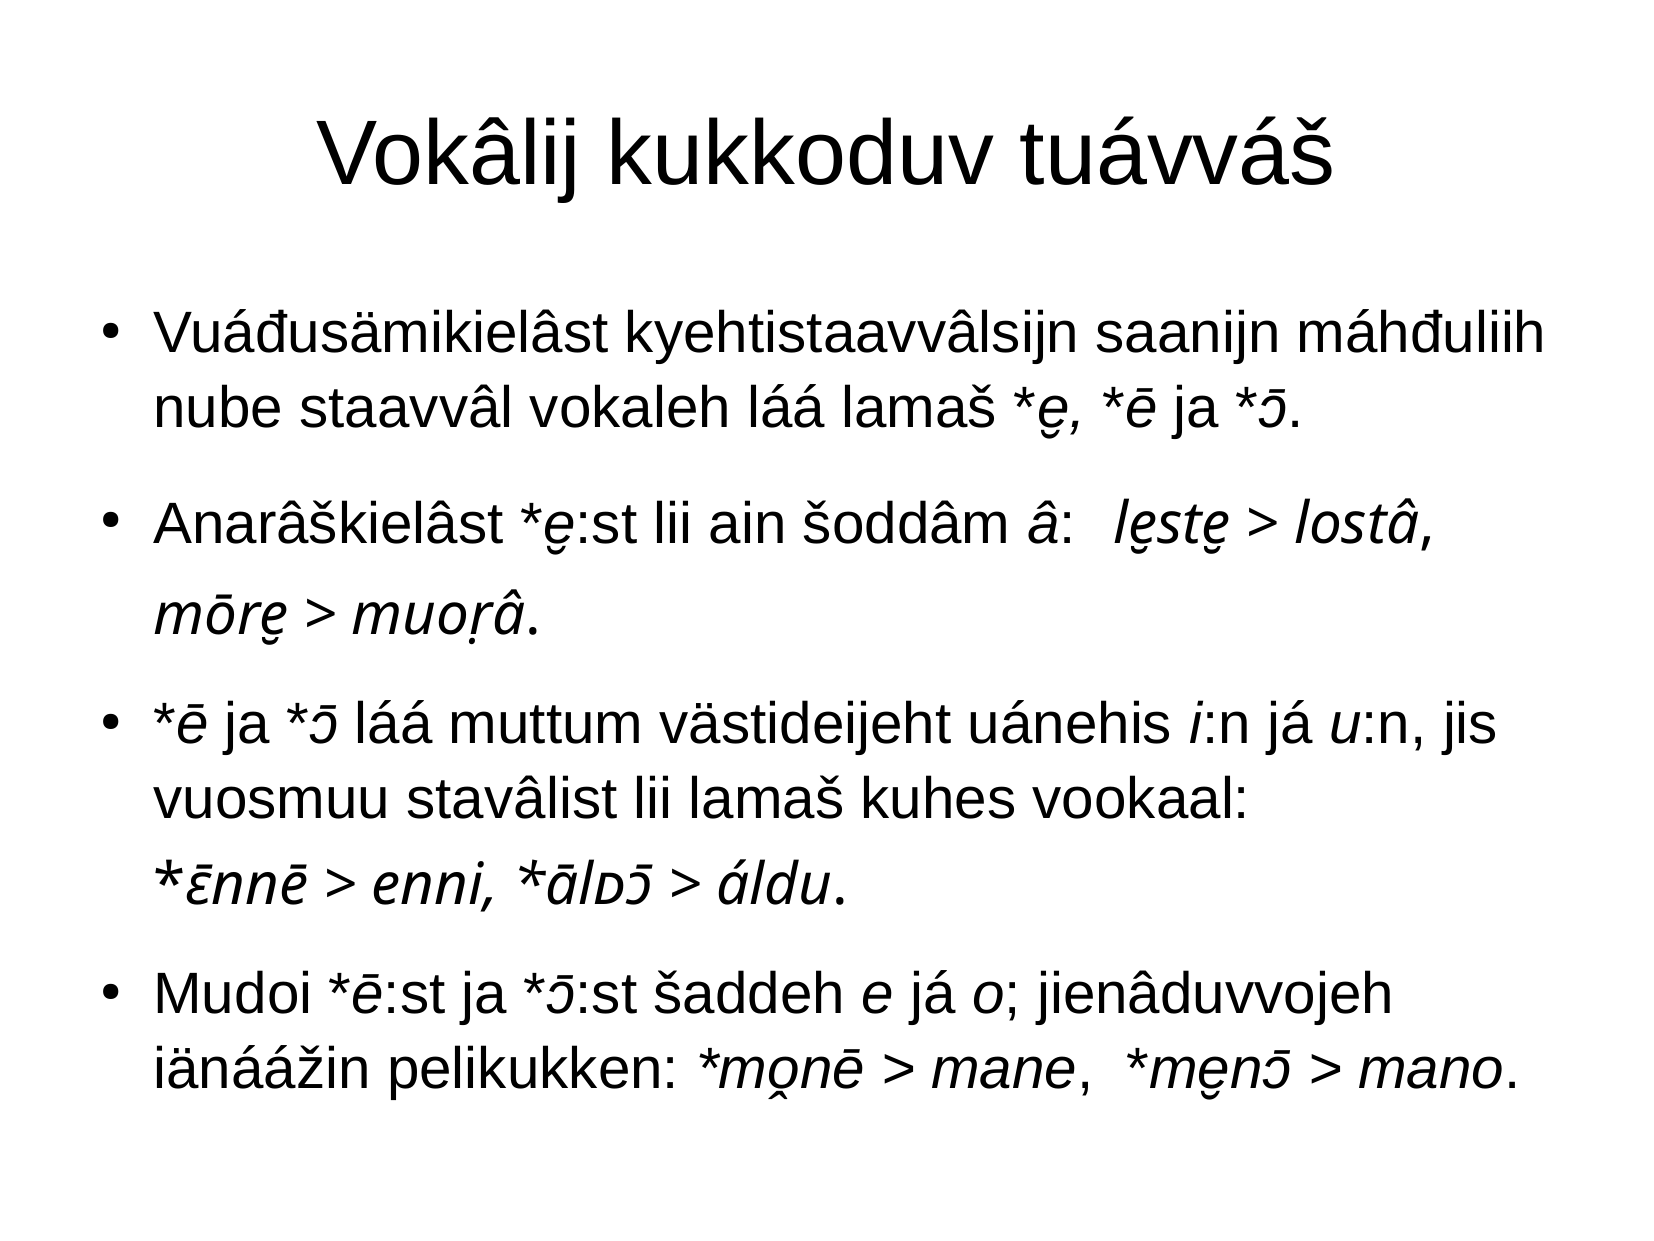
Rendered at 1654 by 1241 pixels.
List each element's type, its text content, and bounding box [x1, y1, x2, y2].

title Vokâlij kukkoduv tuávváš [82, 49, 1571, 257]
list Vuáđusämikielâst kyehtistaavvâlsijn saanijn máhđuliih nube staavvâl vokaleh láá lamaš *e̮, *ē ja *ɔ̄. Anarâškielâst *e̮:st lii ain šoddâm â: le̮ste̮ > lostâ, mōre̮ > muoṛâ. *ē ja *ɔ̄ láá muttum västideijeht uánehis i:n já u:n, jis vuosmuu stavâlist lii lamaš kuhes vookaal: *ɛ̄nnē > enni, *ālᴅɔ̄ > áldu. Mudoi *ē:st ja *ɔ̄:st šaddeh e já o; jienâduvvojeh iänáážin pelikukken: *mo̭nē > mane, *me̮nɔ̄ > mano. [82, 290, 1571, 1123]
